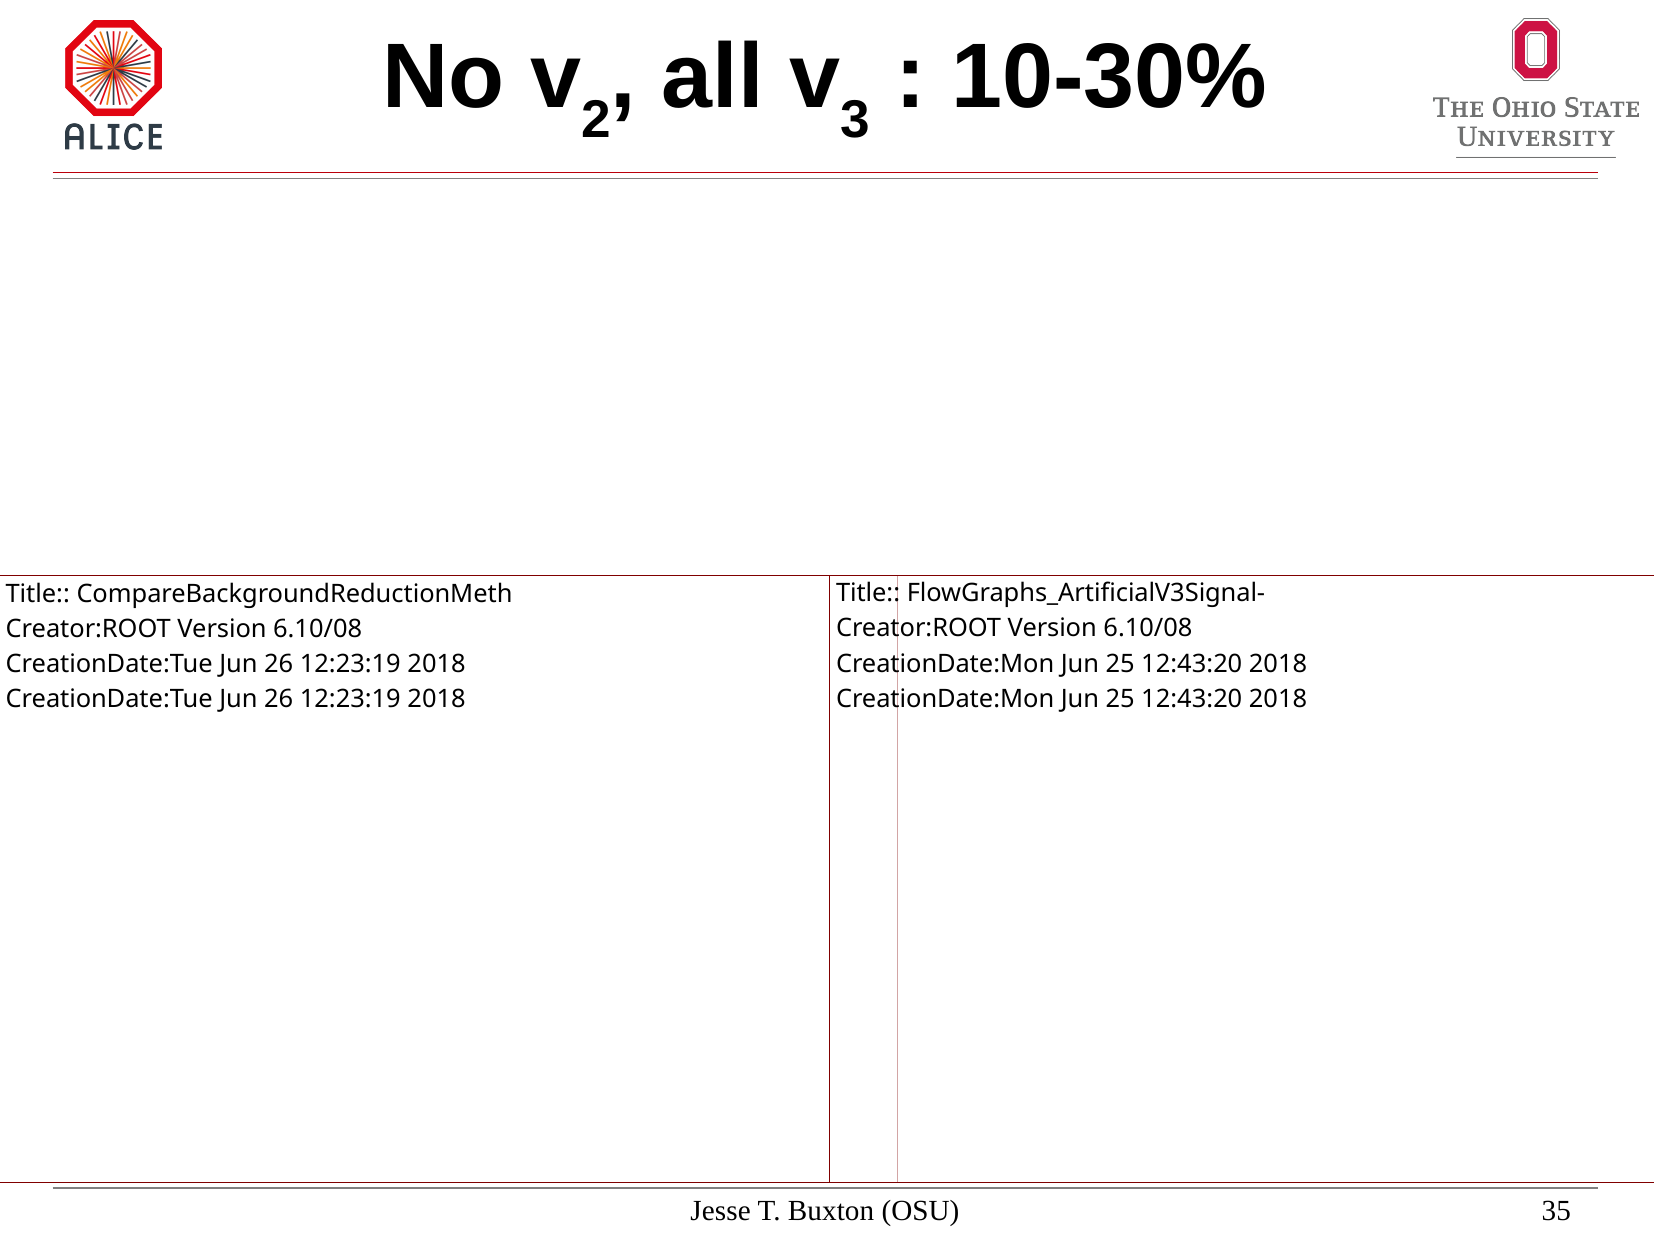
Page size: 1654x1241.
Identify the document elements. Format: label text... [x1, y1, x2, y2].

picture [0, 573, 1654, 1183]
picture [1513, 5, 1642, 171]
picture [65, 20, 137, 150]
title No v2, all v3 : 10-30% [137, 1, 1513, 172]
